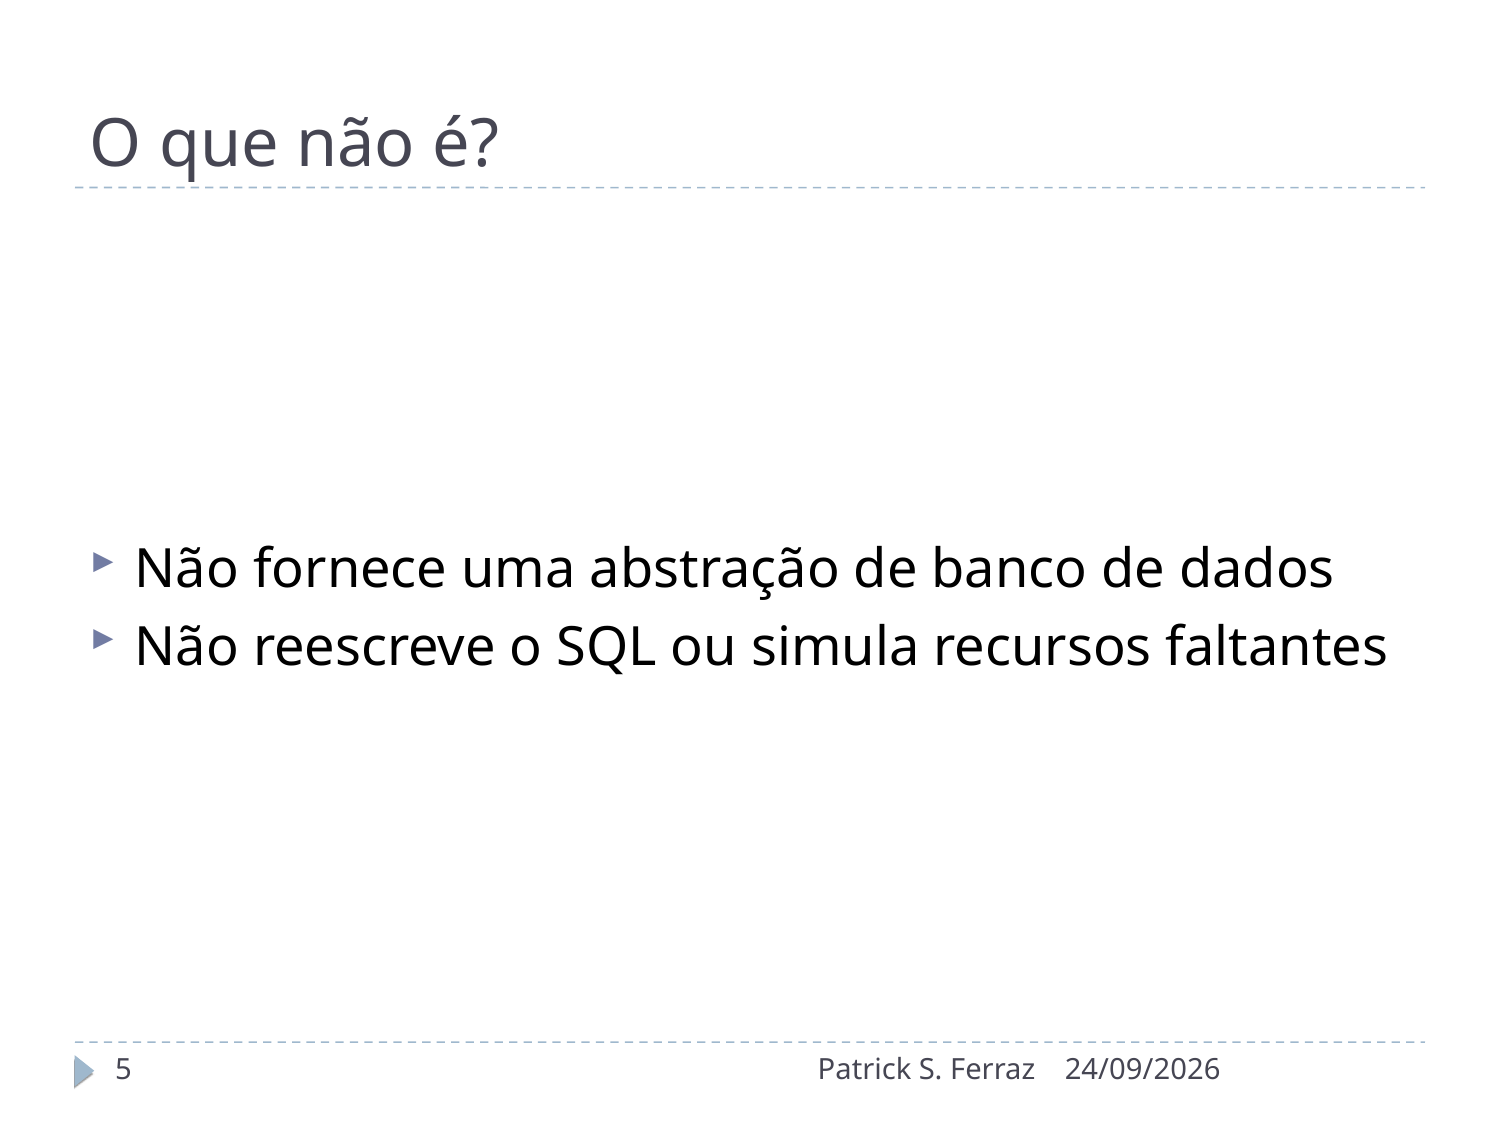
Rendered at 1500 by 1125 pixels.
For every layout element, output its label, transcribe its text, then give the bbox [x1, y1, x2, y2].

slide_number <número> [100, 1042, 426, 1103]
slide_number 08/07/2017 [1051, 1042, 1426, 1103]
list Não fornece uma abstração de banco de dados Não reescreve o SQL ou simula recursos faltantes [75, 200, 1425, 1010]
title O que não é? [75, 24, 1425, 188]
footer Patrick S. Ferraz [475, 1042, 1051, 1103]
